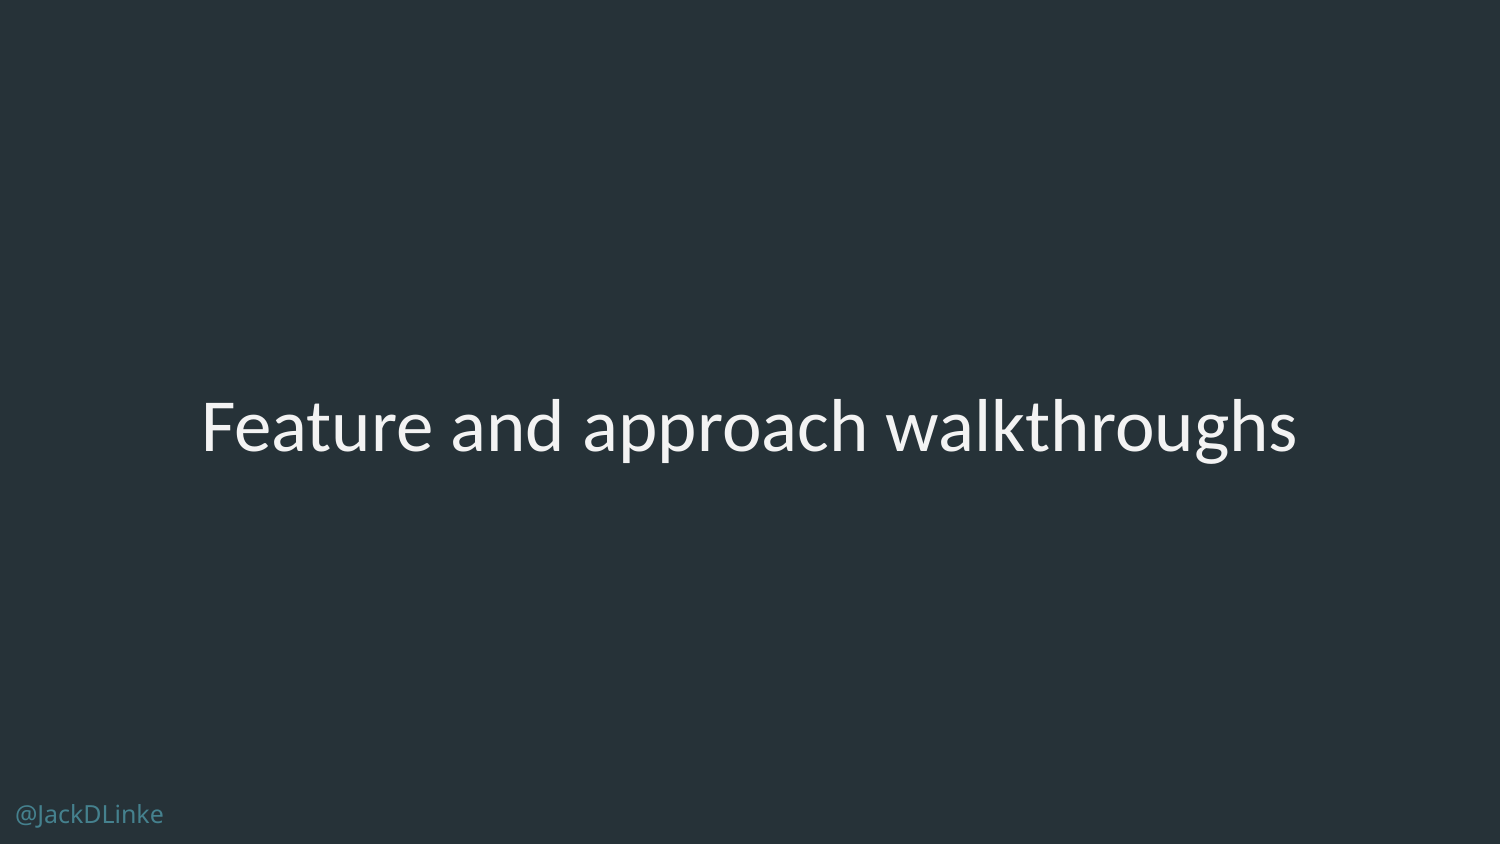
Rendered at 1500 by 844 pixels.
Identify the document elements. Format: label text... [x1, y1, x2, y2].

title Feature and approach walkthroughs [51, 352, 1449, 491]
